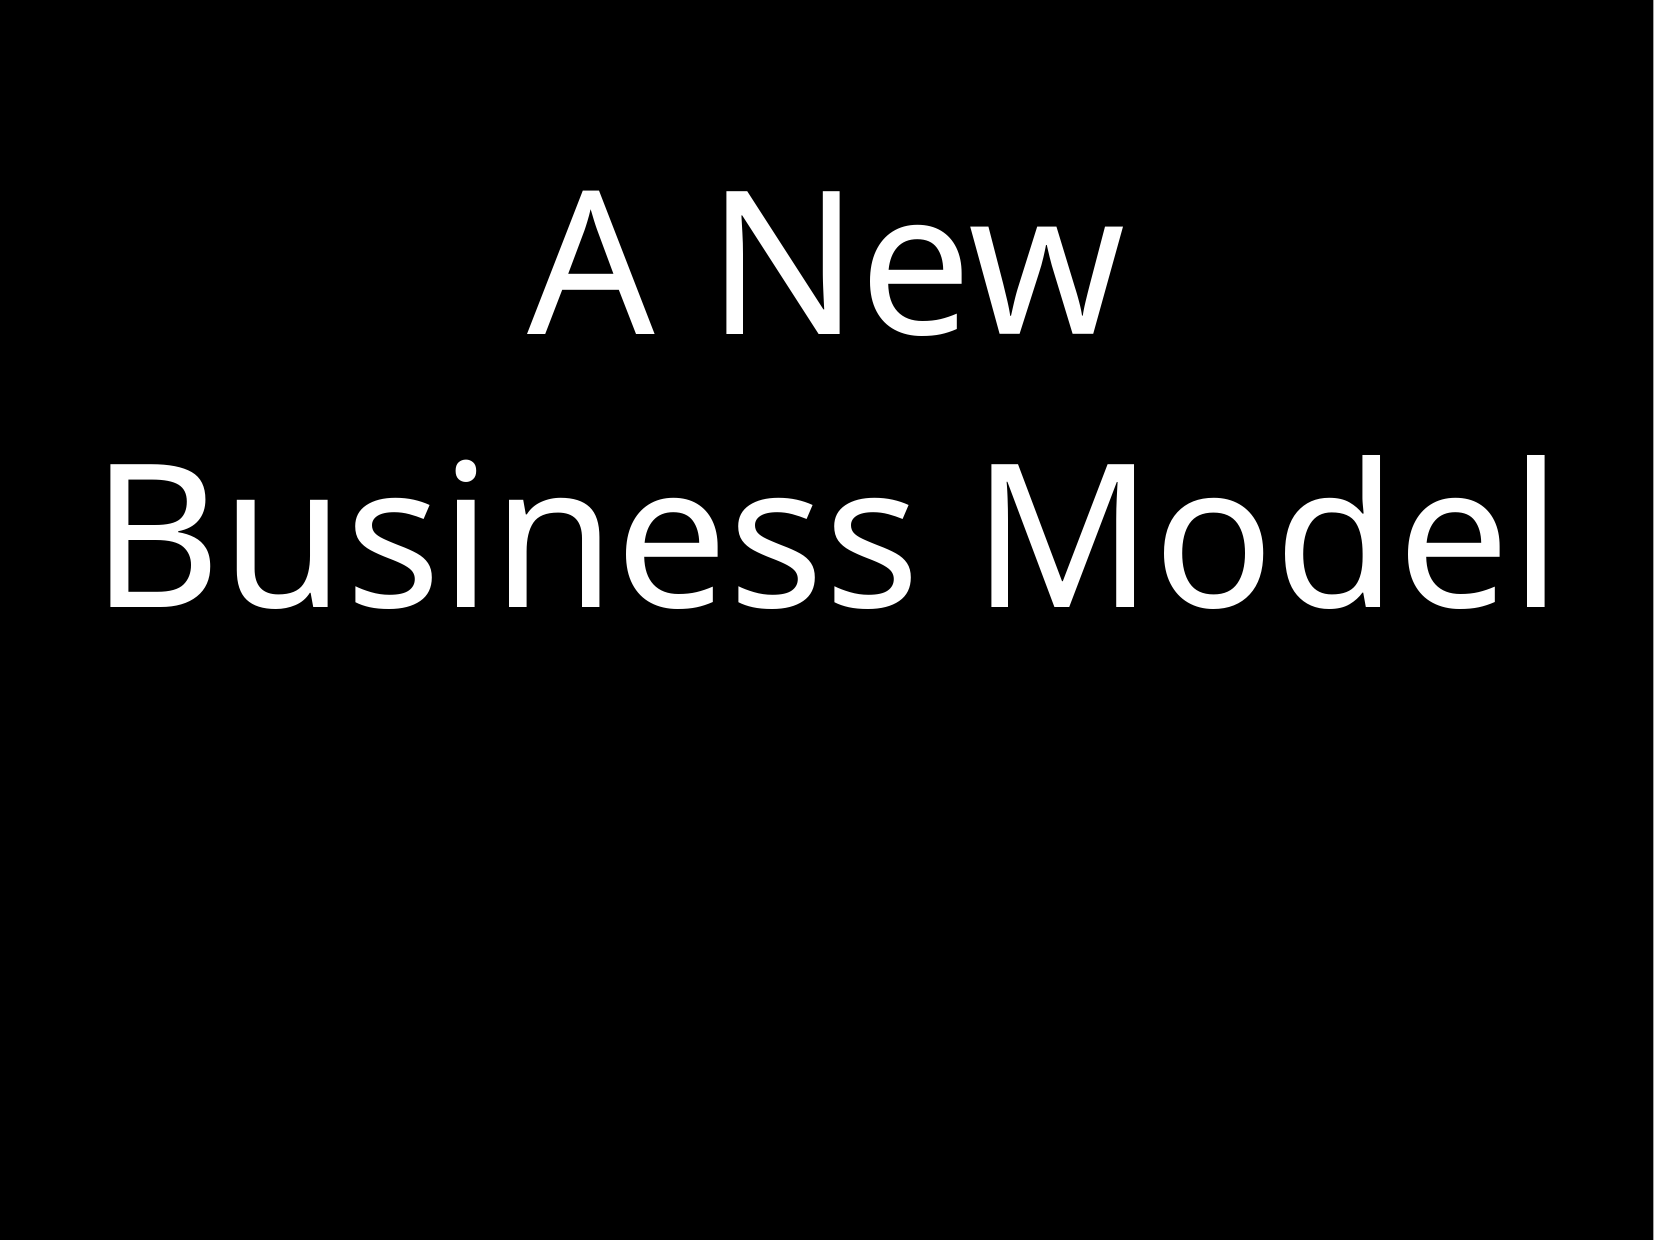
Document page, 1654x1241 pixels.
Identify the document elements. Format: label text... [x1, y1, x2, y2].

subtitle A New Business Model [82, 49, 1571, 1010]
